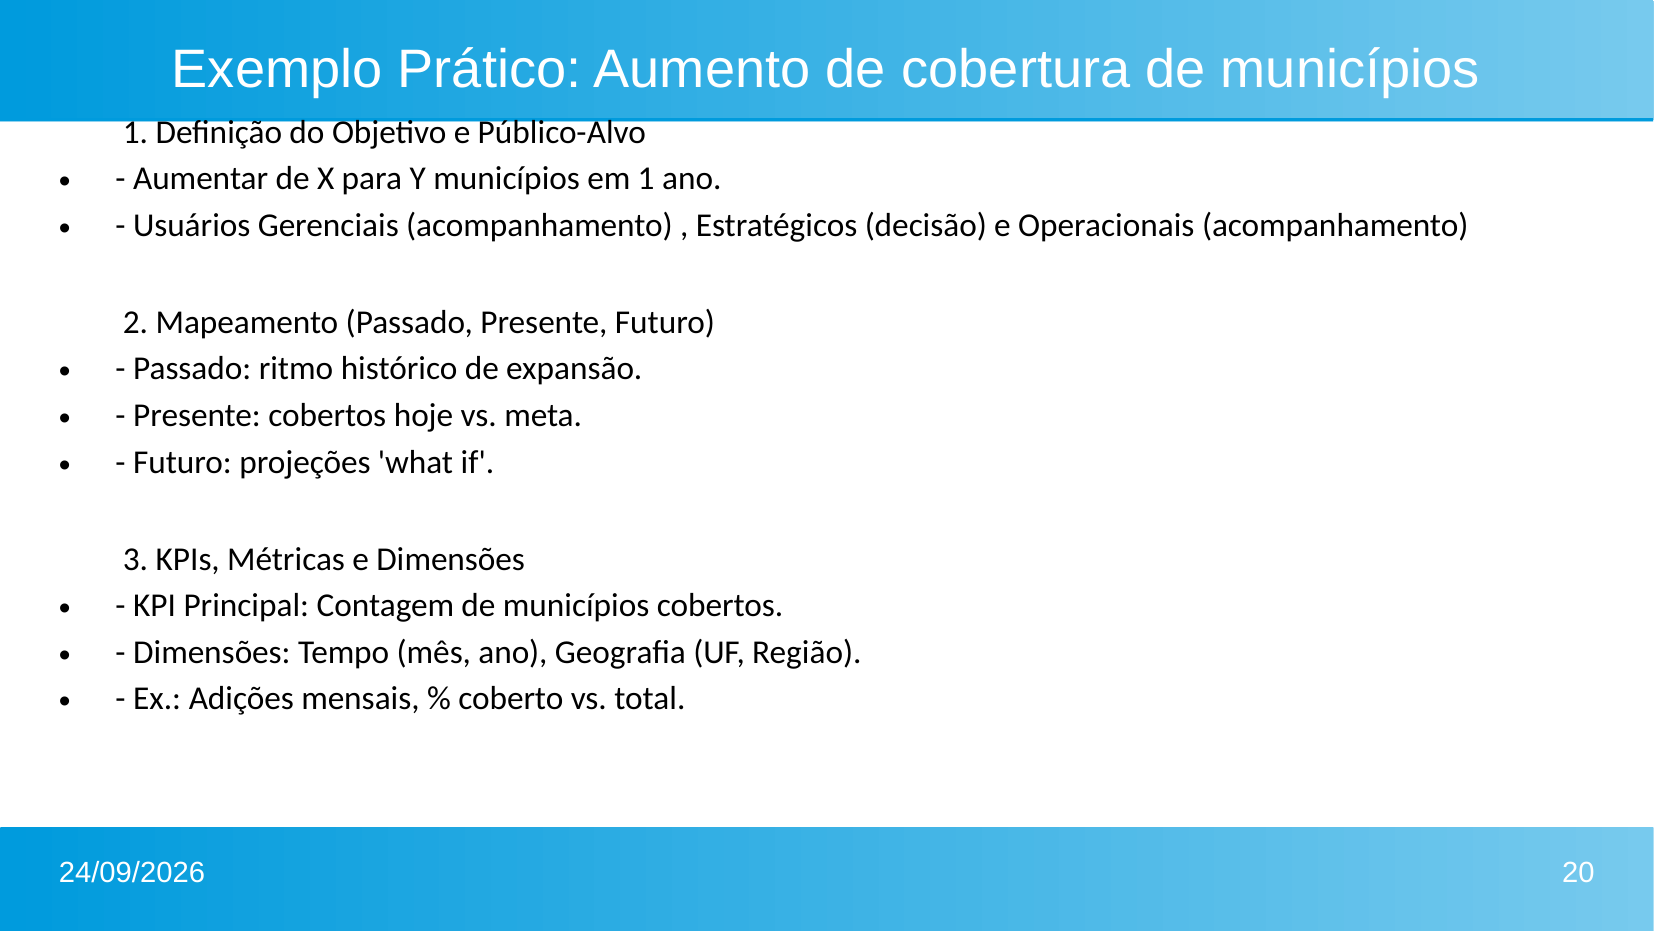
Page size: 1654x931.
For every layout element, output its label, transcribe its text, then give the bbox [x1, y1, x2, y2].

title Exemplo Prático: Aumento de cobertura de municípios [59, 29, 1595, 108]
list 1. Definição do Objetivo e Público-Alvo - Aumentar de X para Y municípios em 1 ano. - Usuários Gerenciais (acompanhamento) , Estratégicos (decisão) e Operacionais (acompanhamento) 2. Mapeamento (Passado, Presente, Futuro) - Passado: ritmo histórico de expansão. - Presente: cobertos hoje vs. meta. - Futuro: projeções 'what if'. 3. KPIs, Métricas e Dimensões - KPI Principal: Contagem de municípios cobertos. - Dimensões: Tempo (mês, ano), Geografia (UF, Região). - Ex.: Adições mensais, % coberto vs. total. [59, 118, 1595, 709]
